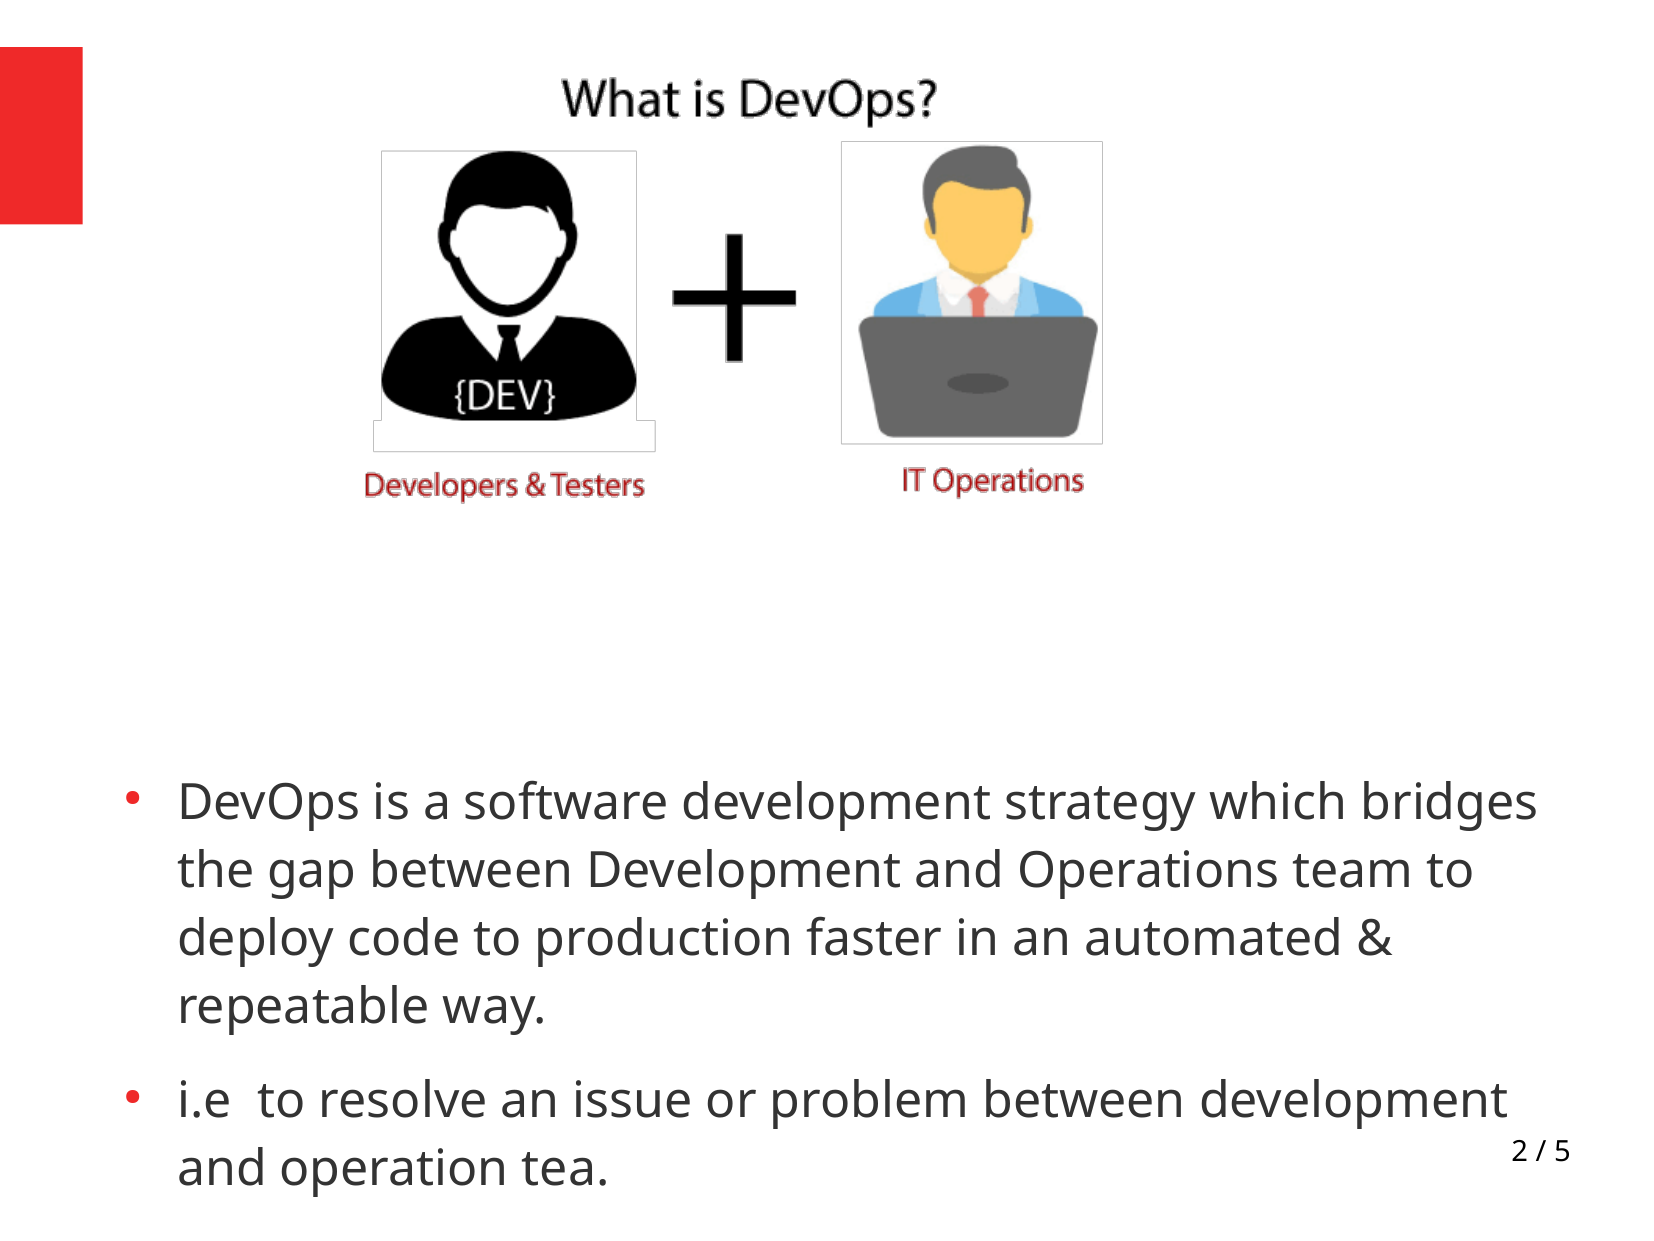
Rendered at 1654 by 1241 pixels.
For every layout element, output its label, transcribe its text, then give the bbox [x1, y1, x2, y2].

picture [352, 62, 1134, 532]
list DevOps is a software development strategy which bridges the gap between Development and Operations team to deploy code to production faster in an automated & repeatable way. i.e to resolve an issue or problem between development and operation tea. [106, 17, 1607, 1188]
